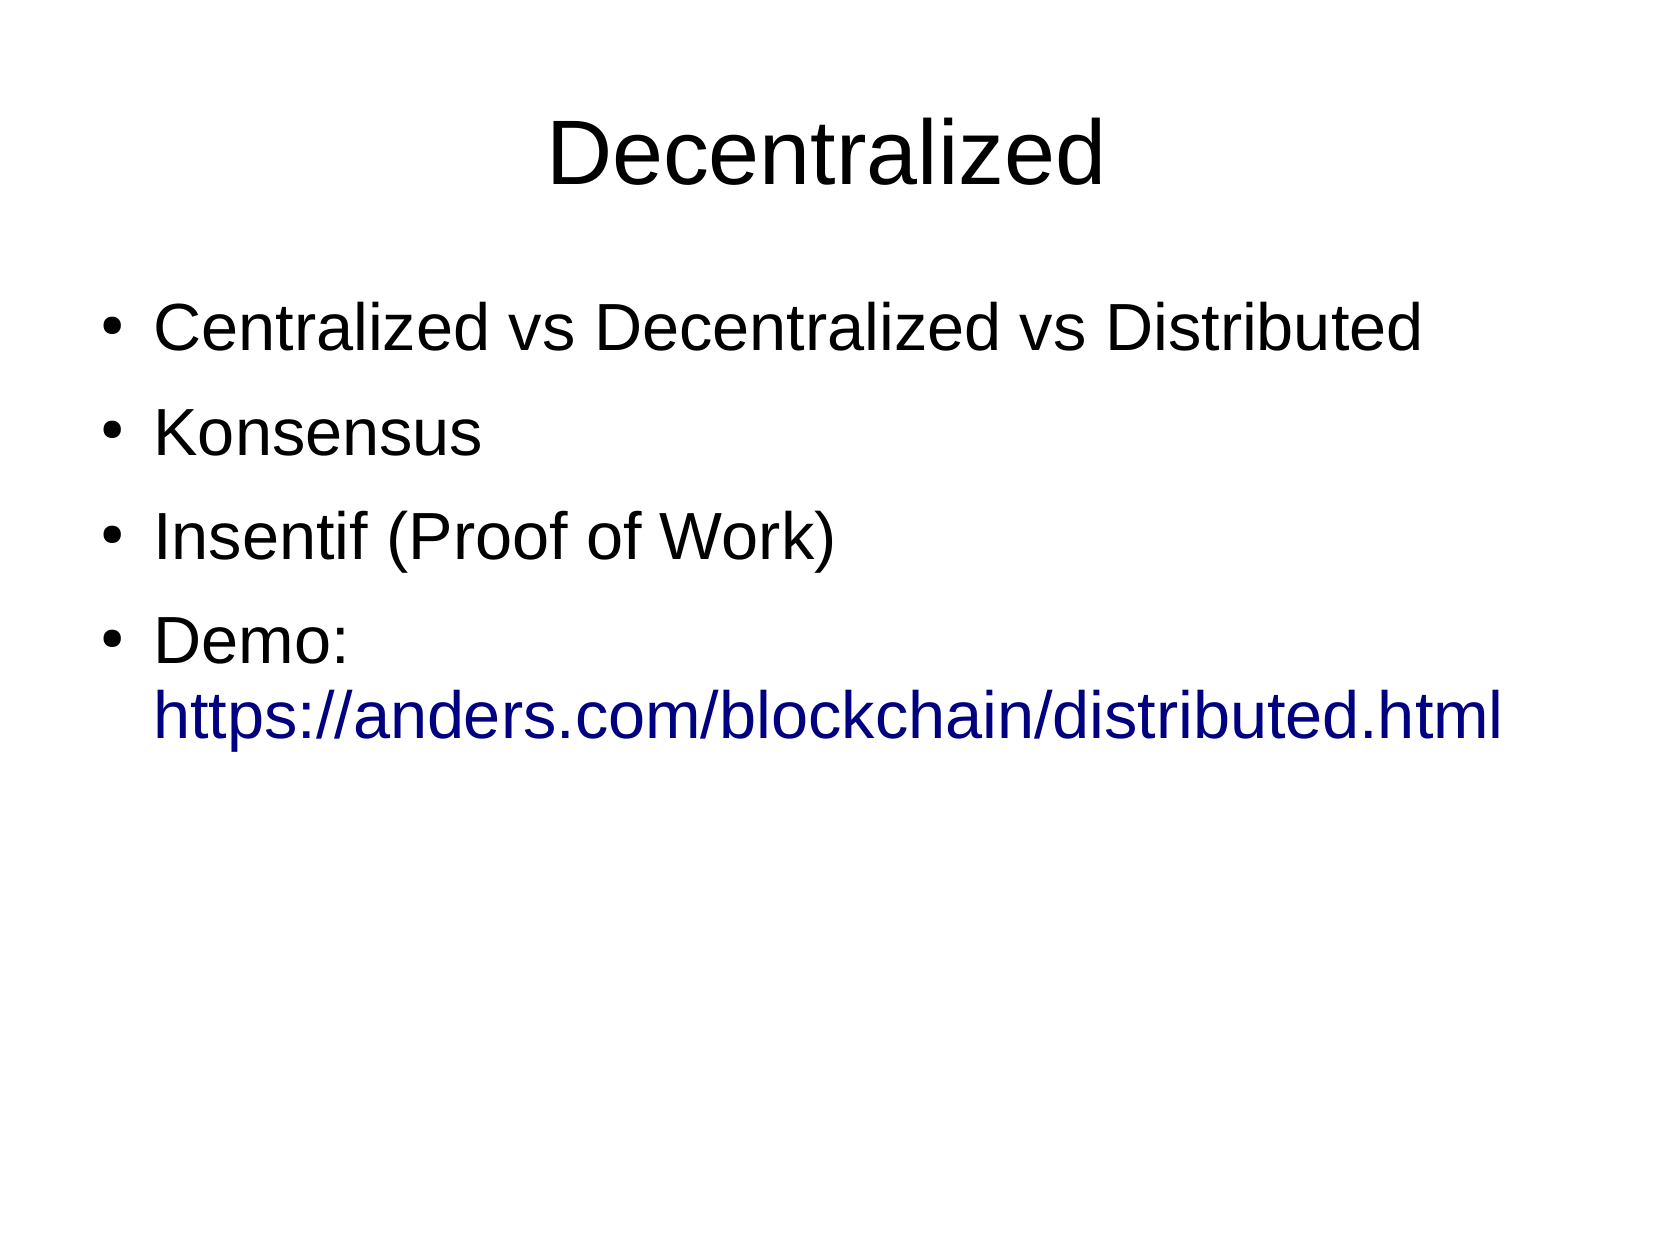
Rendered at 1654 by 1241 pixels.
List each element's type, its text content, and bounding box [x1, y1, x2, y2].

title Decentralized [82, 49, 1571, 257]
list Centralized vs Decentralized vs Distributed Konsensus Insentif (Proof of Work) Demo: https://anders.com/blockchain/distributed.html [82, 290, 1571, 1010]
